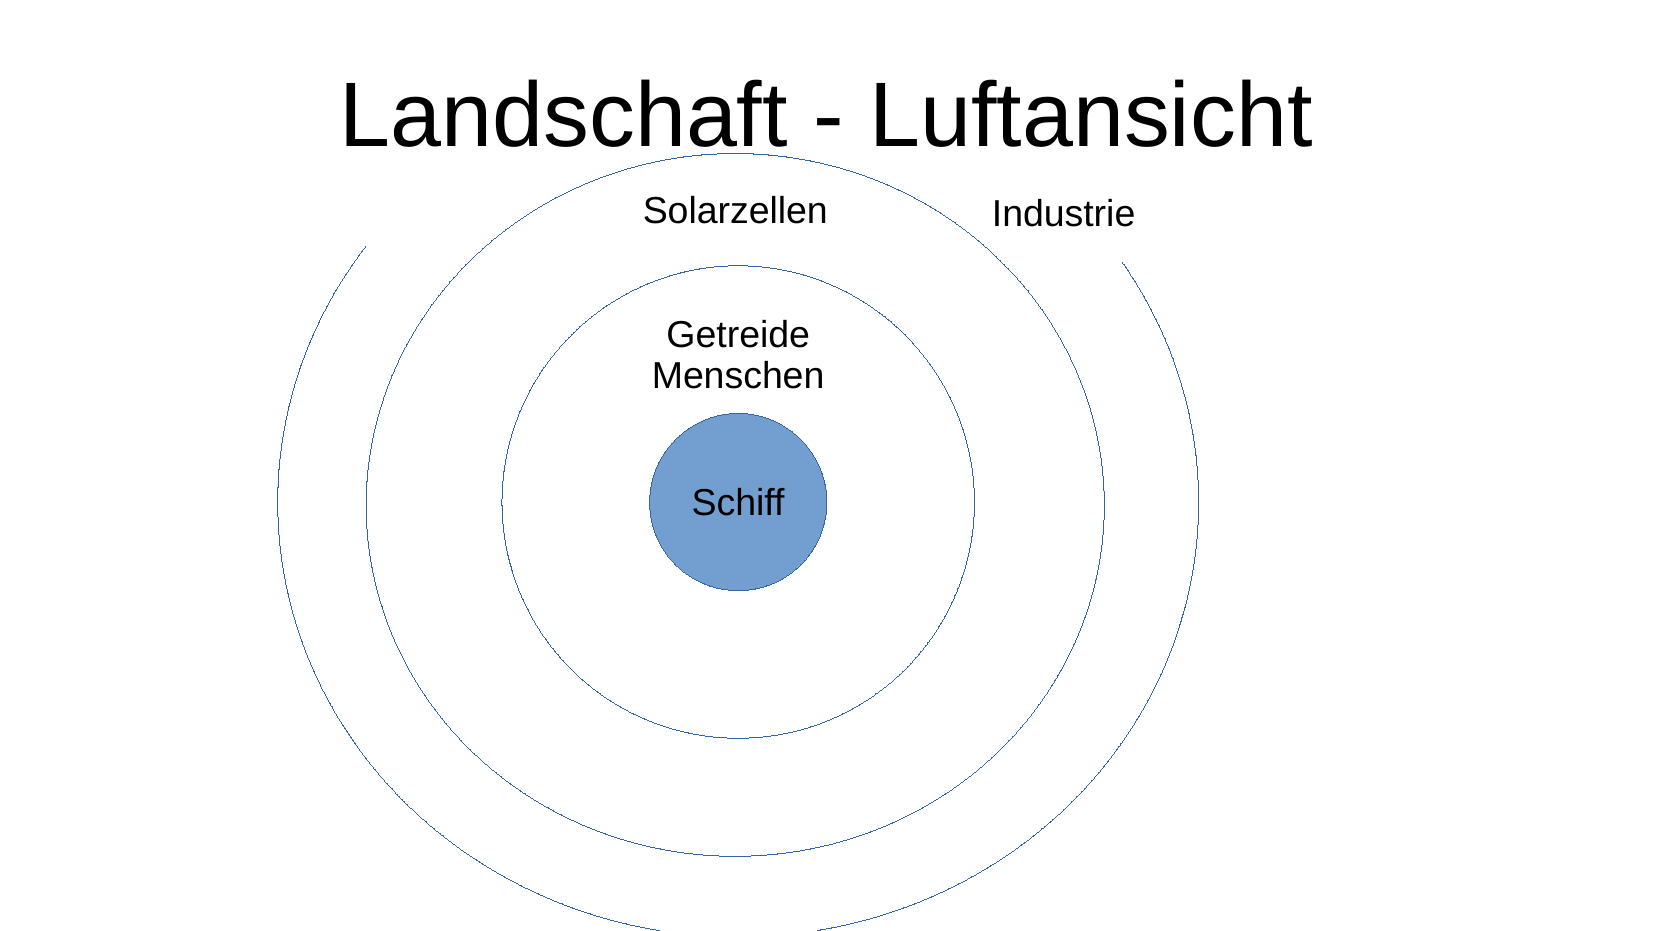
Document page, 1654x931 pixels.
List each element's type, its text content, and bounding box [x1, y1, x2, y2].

title Landschaft - Luftansicht [82, 37, 1571, 193]
text_box Solarzellen [366, 153, 1105, 857]
